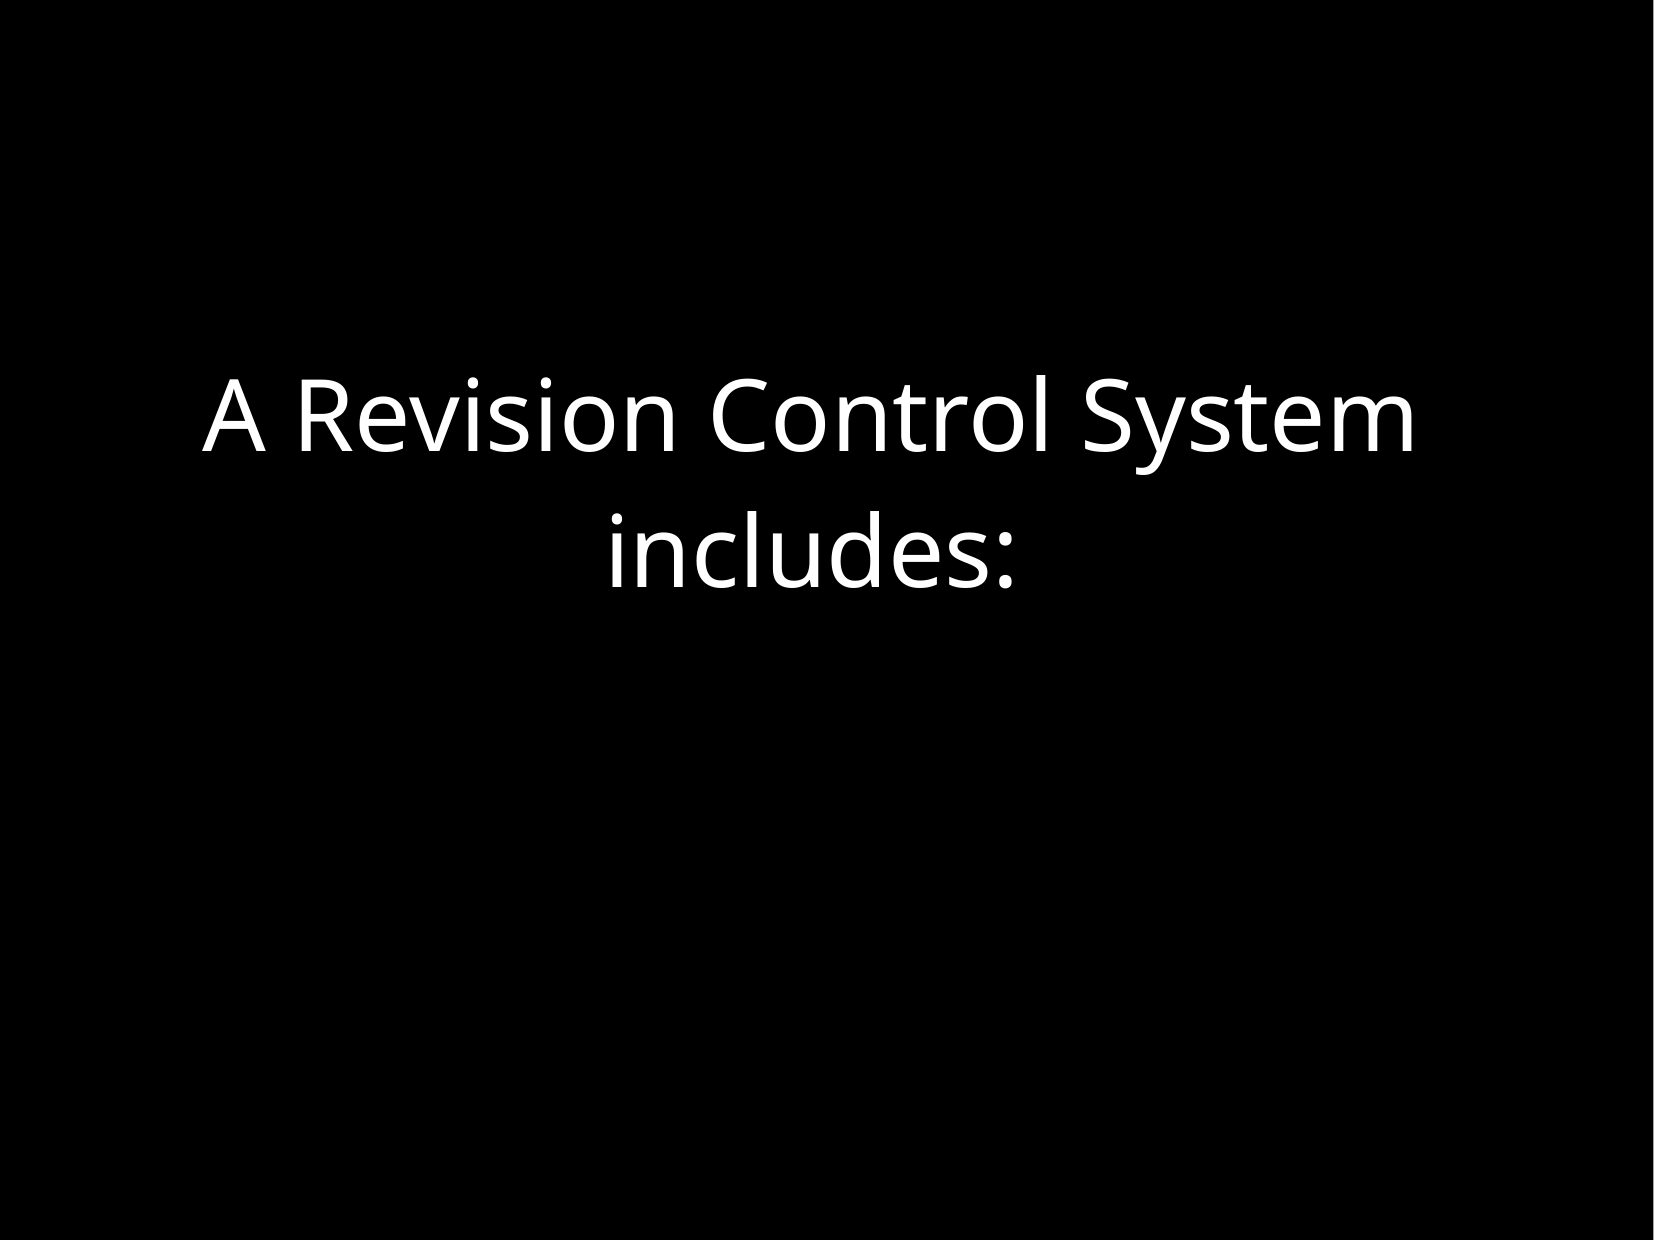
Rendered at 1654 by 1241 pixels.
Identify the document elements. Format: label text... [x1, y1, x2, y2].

subtitle A Revision Control System includes: [88, 88, 1536, 1010]
